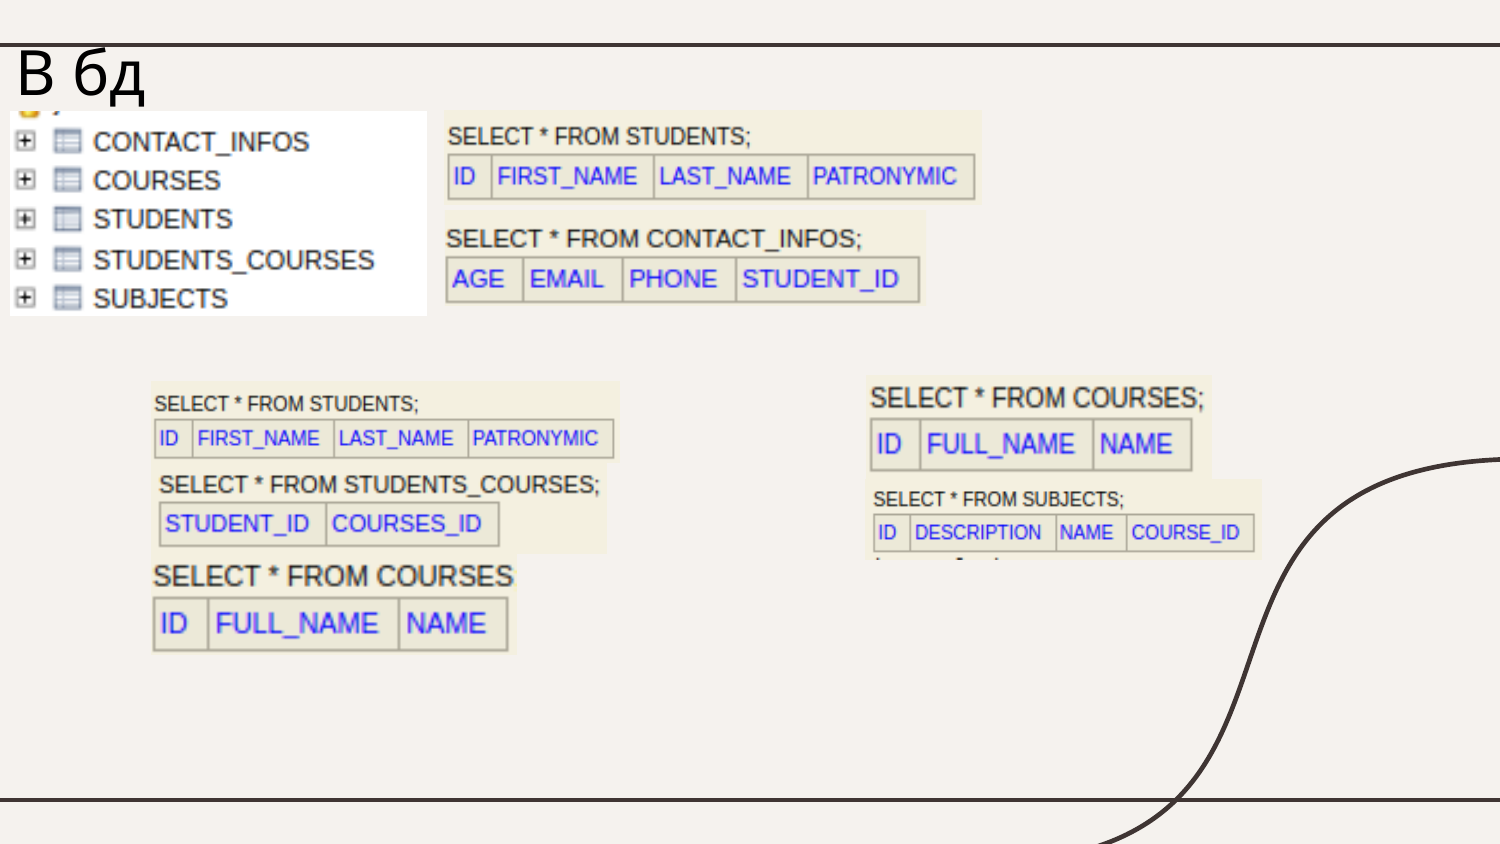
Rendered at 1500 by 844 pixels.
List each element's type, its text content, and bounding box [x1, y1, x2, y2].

title В бд [0, 18, 479, 113]
picture [10, 111, 427, 316]
picture [151, 381, 620, 655]
picture [444, 111, 982, 205]
picture [444, 210, 927, 306]
picture [865, 375, 1262, 560]
